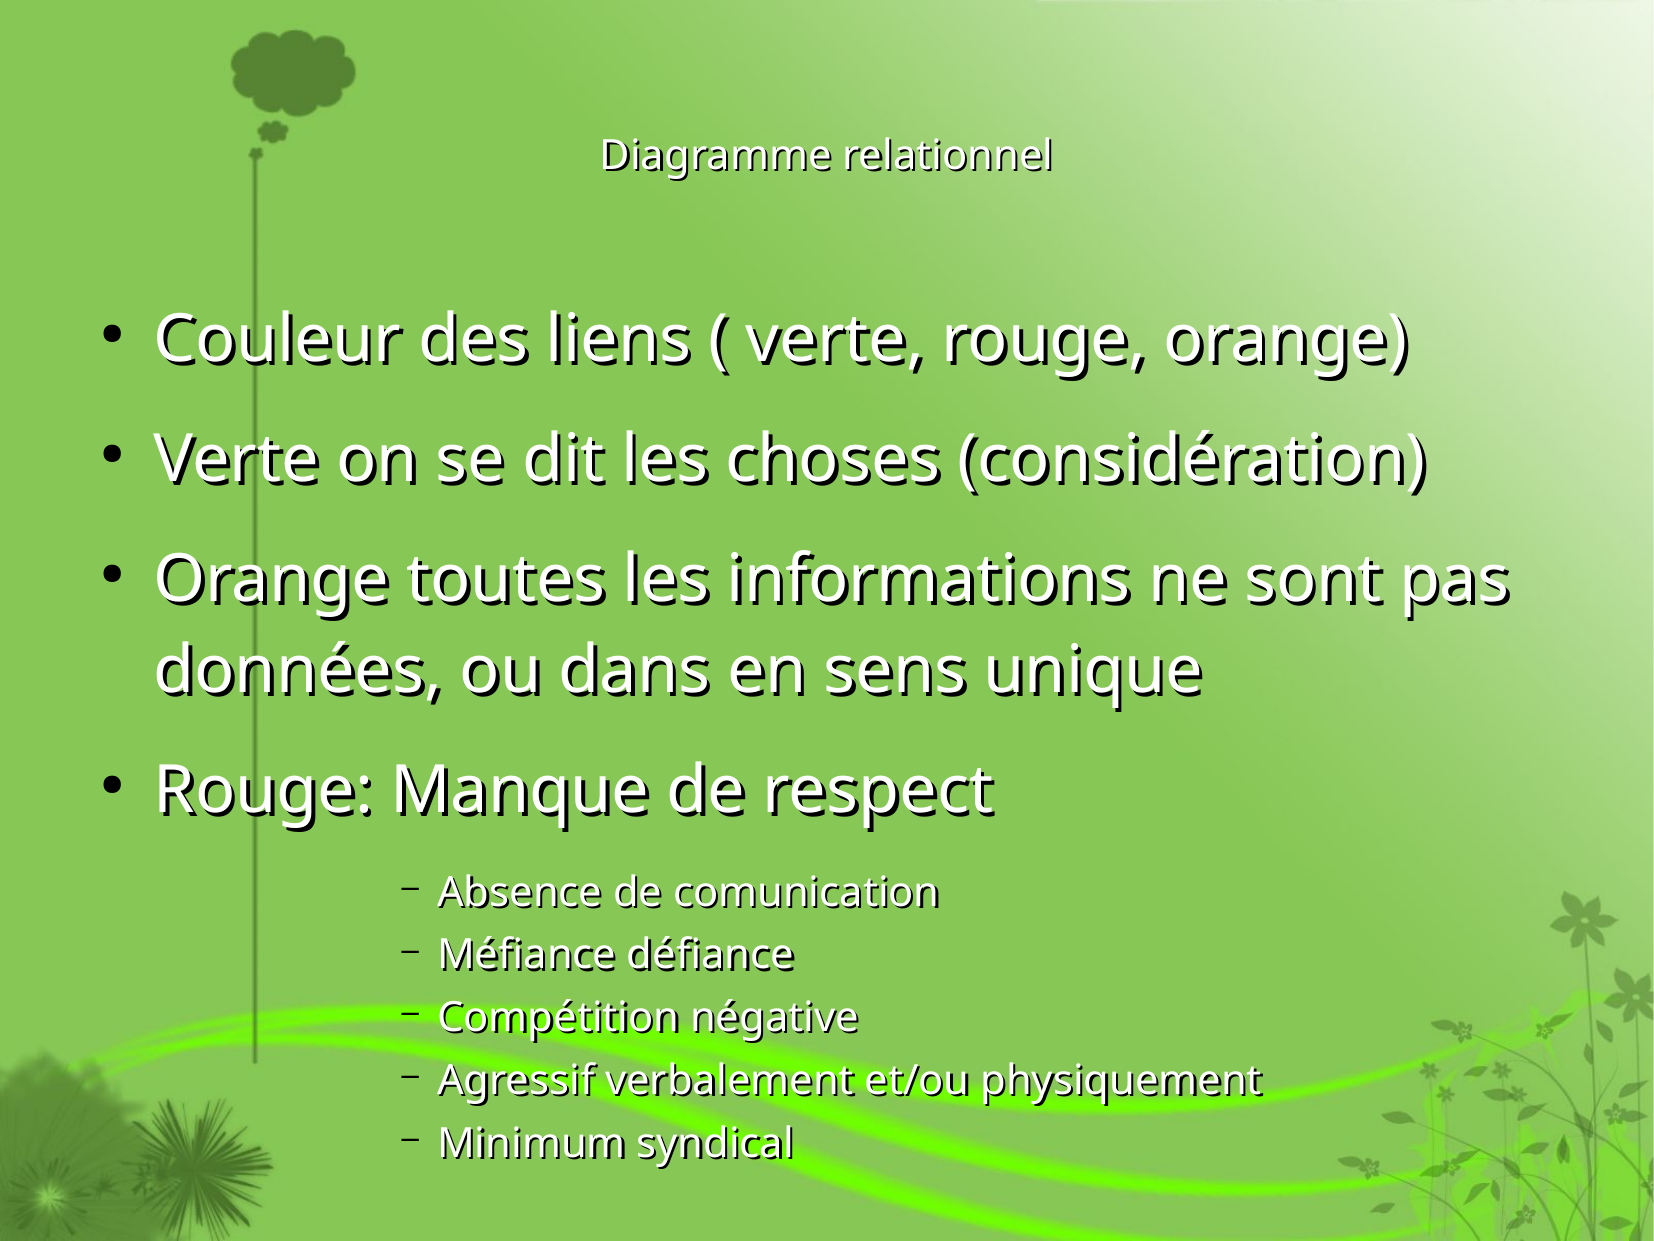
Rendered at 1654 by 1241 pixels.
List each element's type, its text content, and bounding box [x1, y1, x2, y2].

title Diagramme relationnel [82, 49, 1571, 257]
list Couleur des liens ( verte, rouge, orange) Verte on se dit les choses (considération) Orange toutes les informations ne sont pas données, ou dans en sens unique Rouge: Manque de respect Absence de comunication Méfiance défiance Compétition négative Agressif verbalement et/ou physiquement Minimum syndical [82, 290, 1571, 1169]
picture [0, 0, 1654, 1241]
